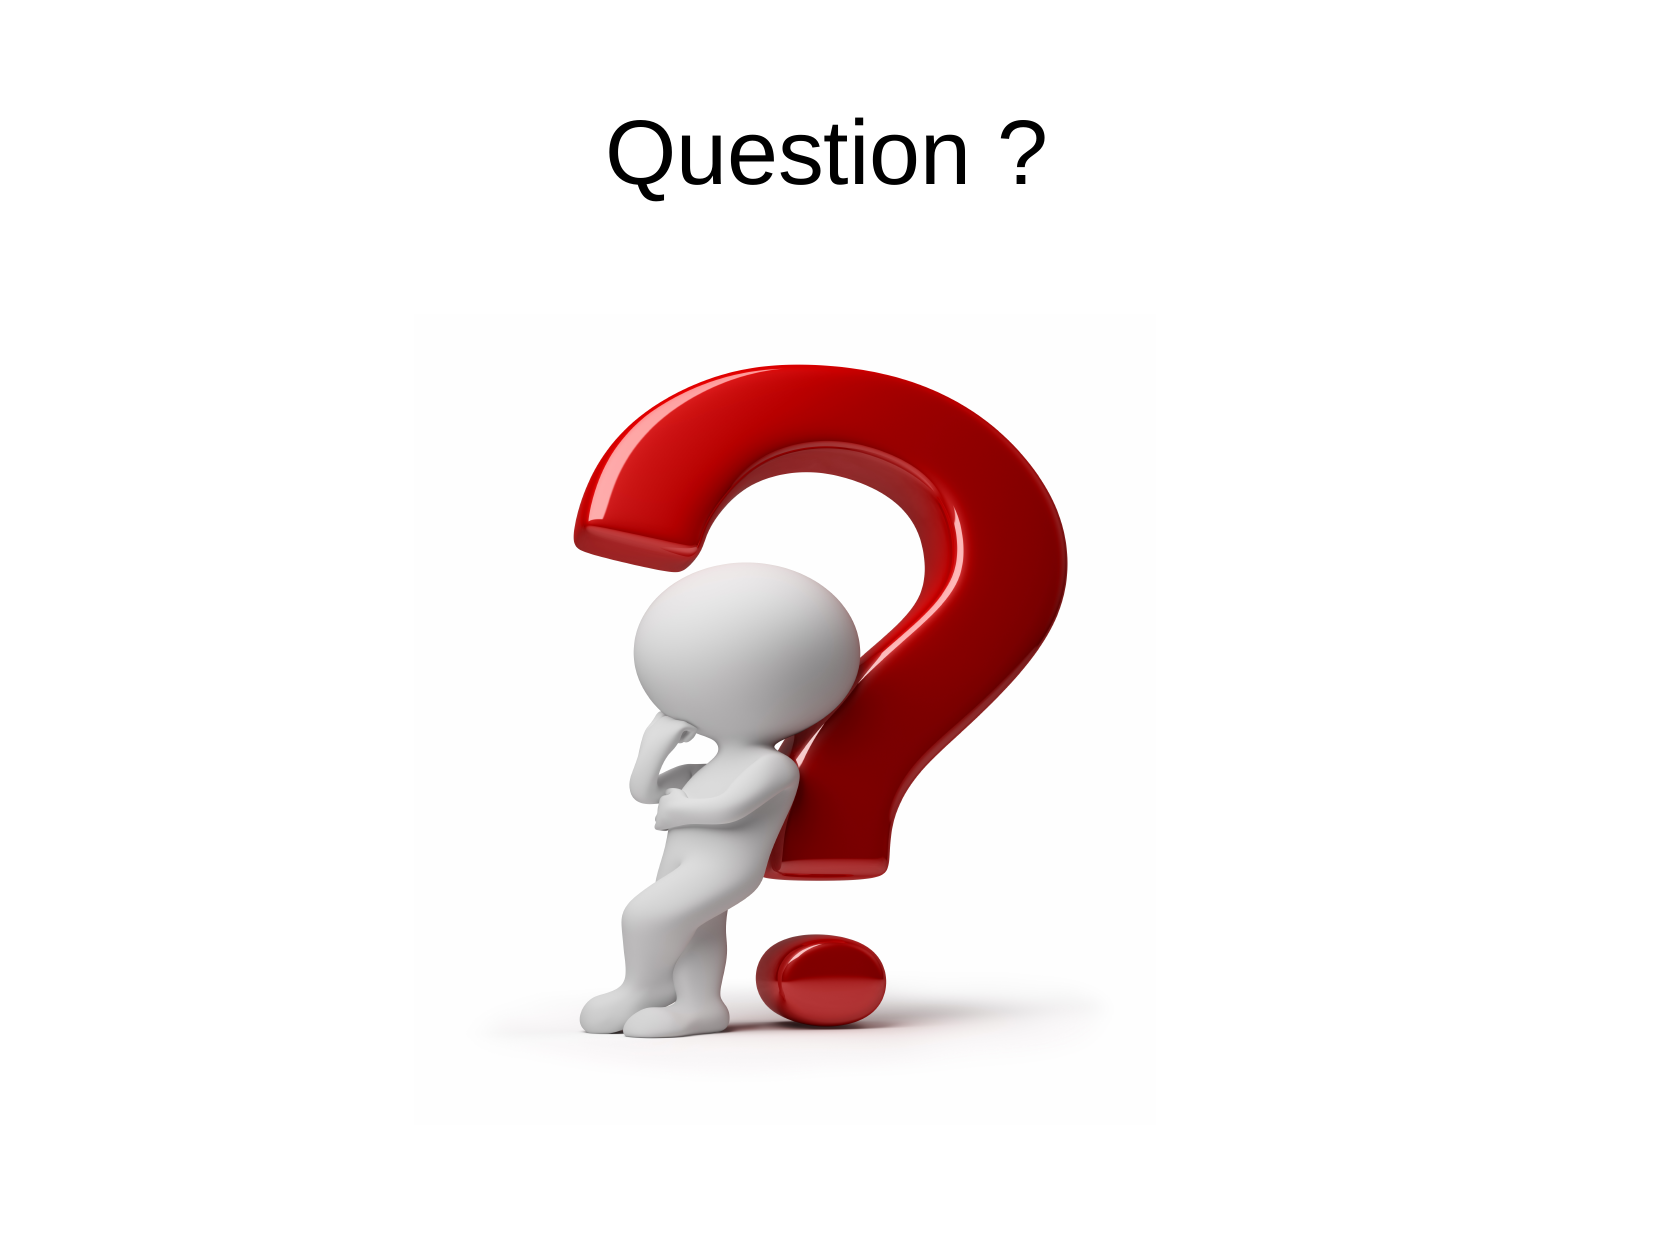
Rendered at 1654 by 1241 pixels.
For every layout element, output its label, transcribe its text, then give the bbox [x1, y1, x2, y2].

picture [414, 314, 1156, 1126]
title Question ? [82, 49, 1571, 257]
